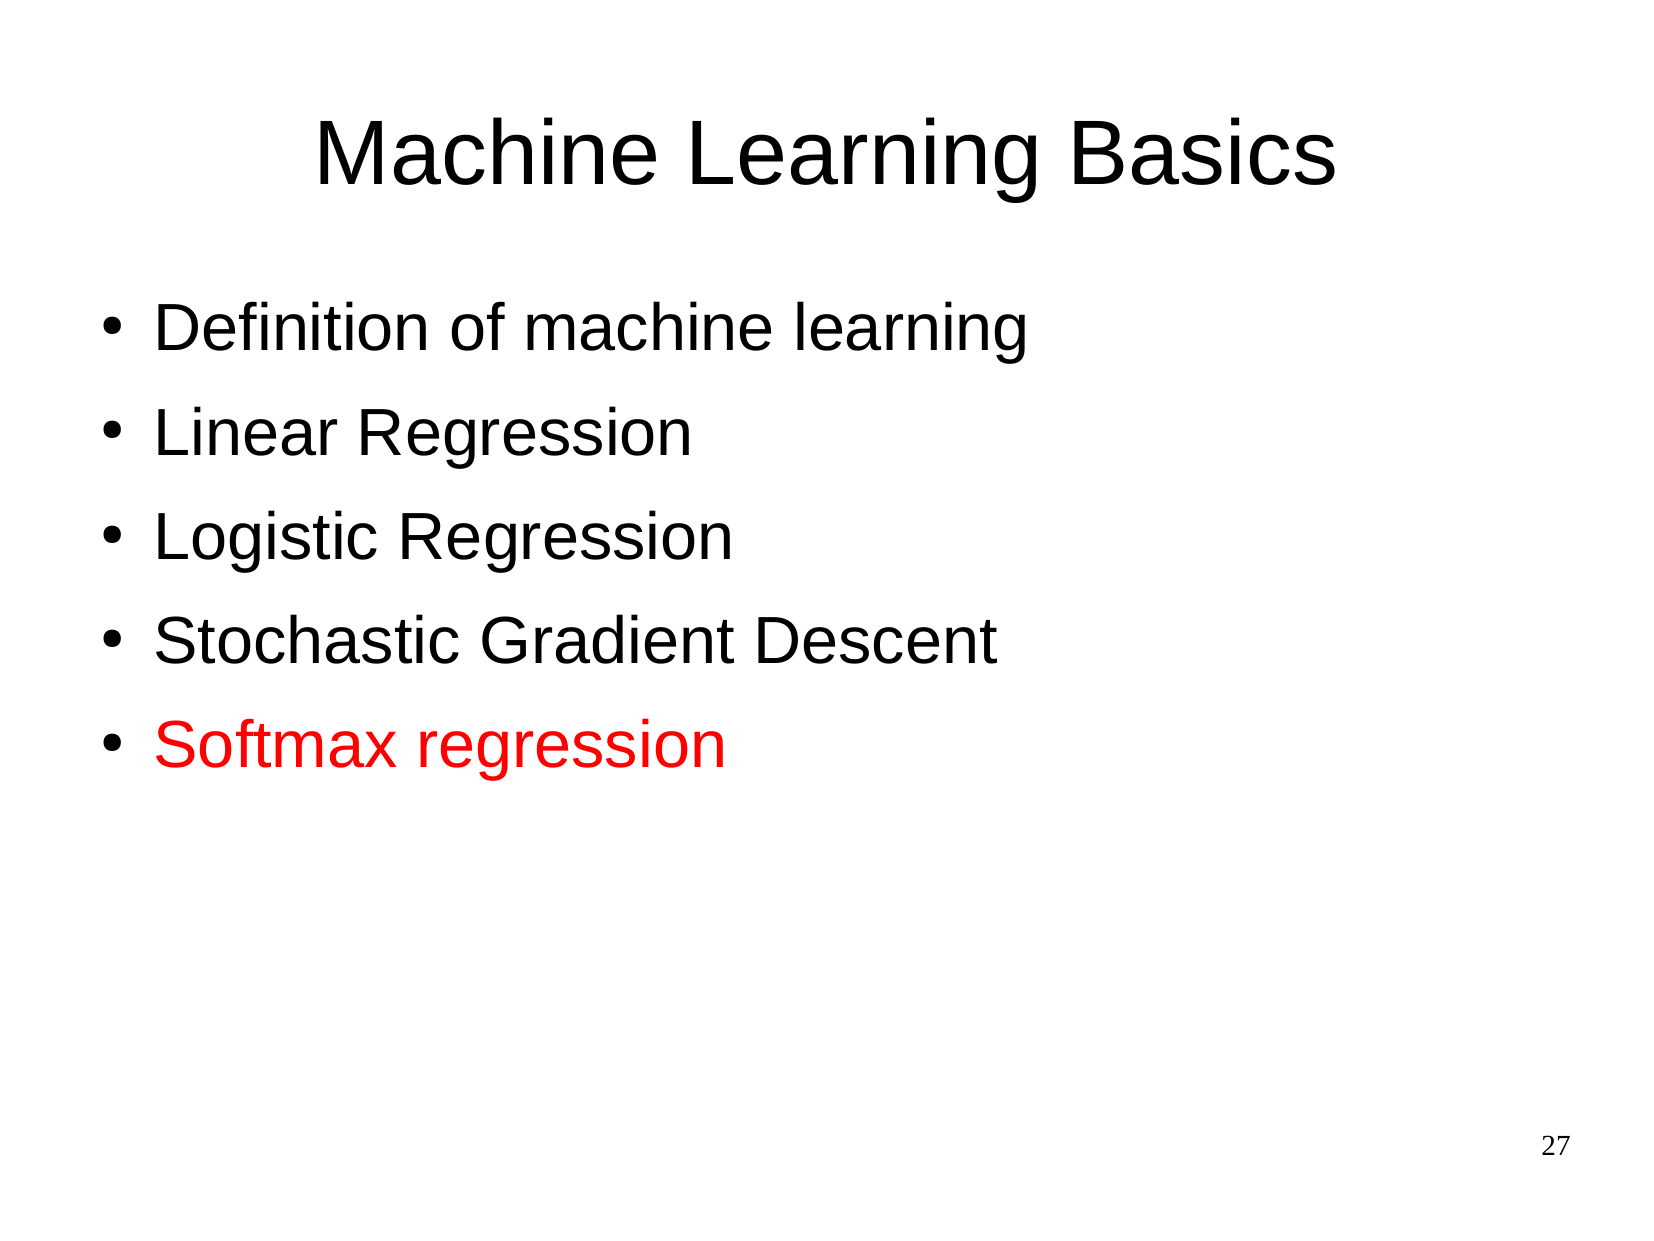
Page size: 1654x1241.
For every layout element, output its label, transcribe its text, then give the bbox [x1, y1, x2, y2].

list Definition of machine learning Linear Regression Logistic Regression Stochastic Gradient Descent Softmax regression [82, 290, 1571, 1010]
title Machine Learning Basics [82, 49, 1571, 257]
